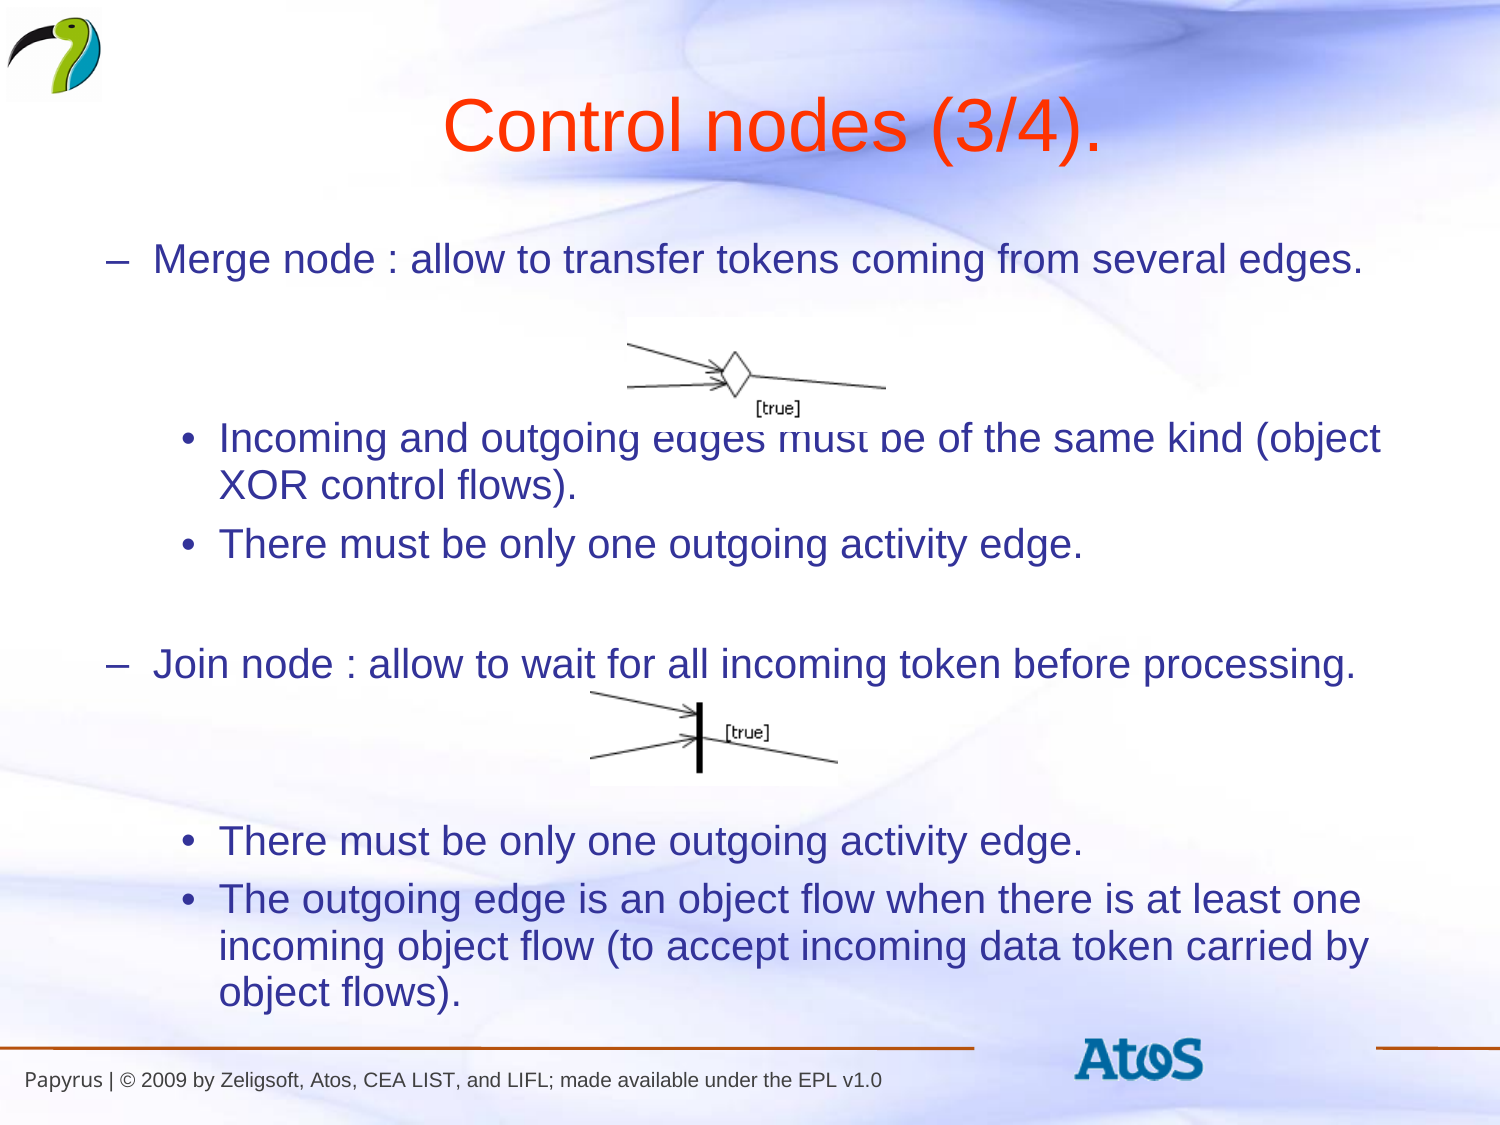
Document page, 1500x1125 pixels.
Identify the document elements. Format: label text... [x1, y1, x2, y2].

title Control nodes (3/4). [283, 64, 1264, 186]
picture [0, 0, 1500, 1125]
list Merge node : allow to transfer tokens coming from several edges. Incoming and outgoing edges must be of the same kind (object XOR control flows). There must be only one outgoing activity edge. Join node : allow to wait for all incoming token before processing. There must be only one outgoing activity edge. The outgoing edge is an object flow when there is at least one incoming object flow (to accept incoming data token carried by object flows). [31, 236, 1469, 1020]
